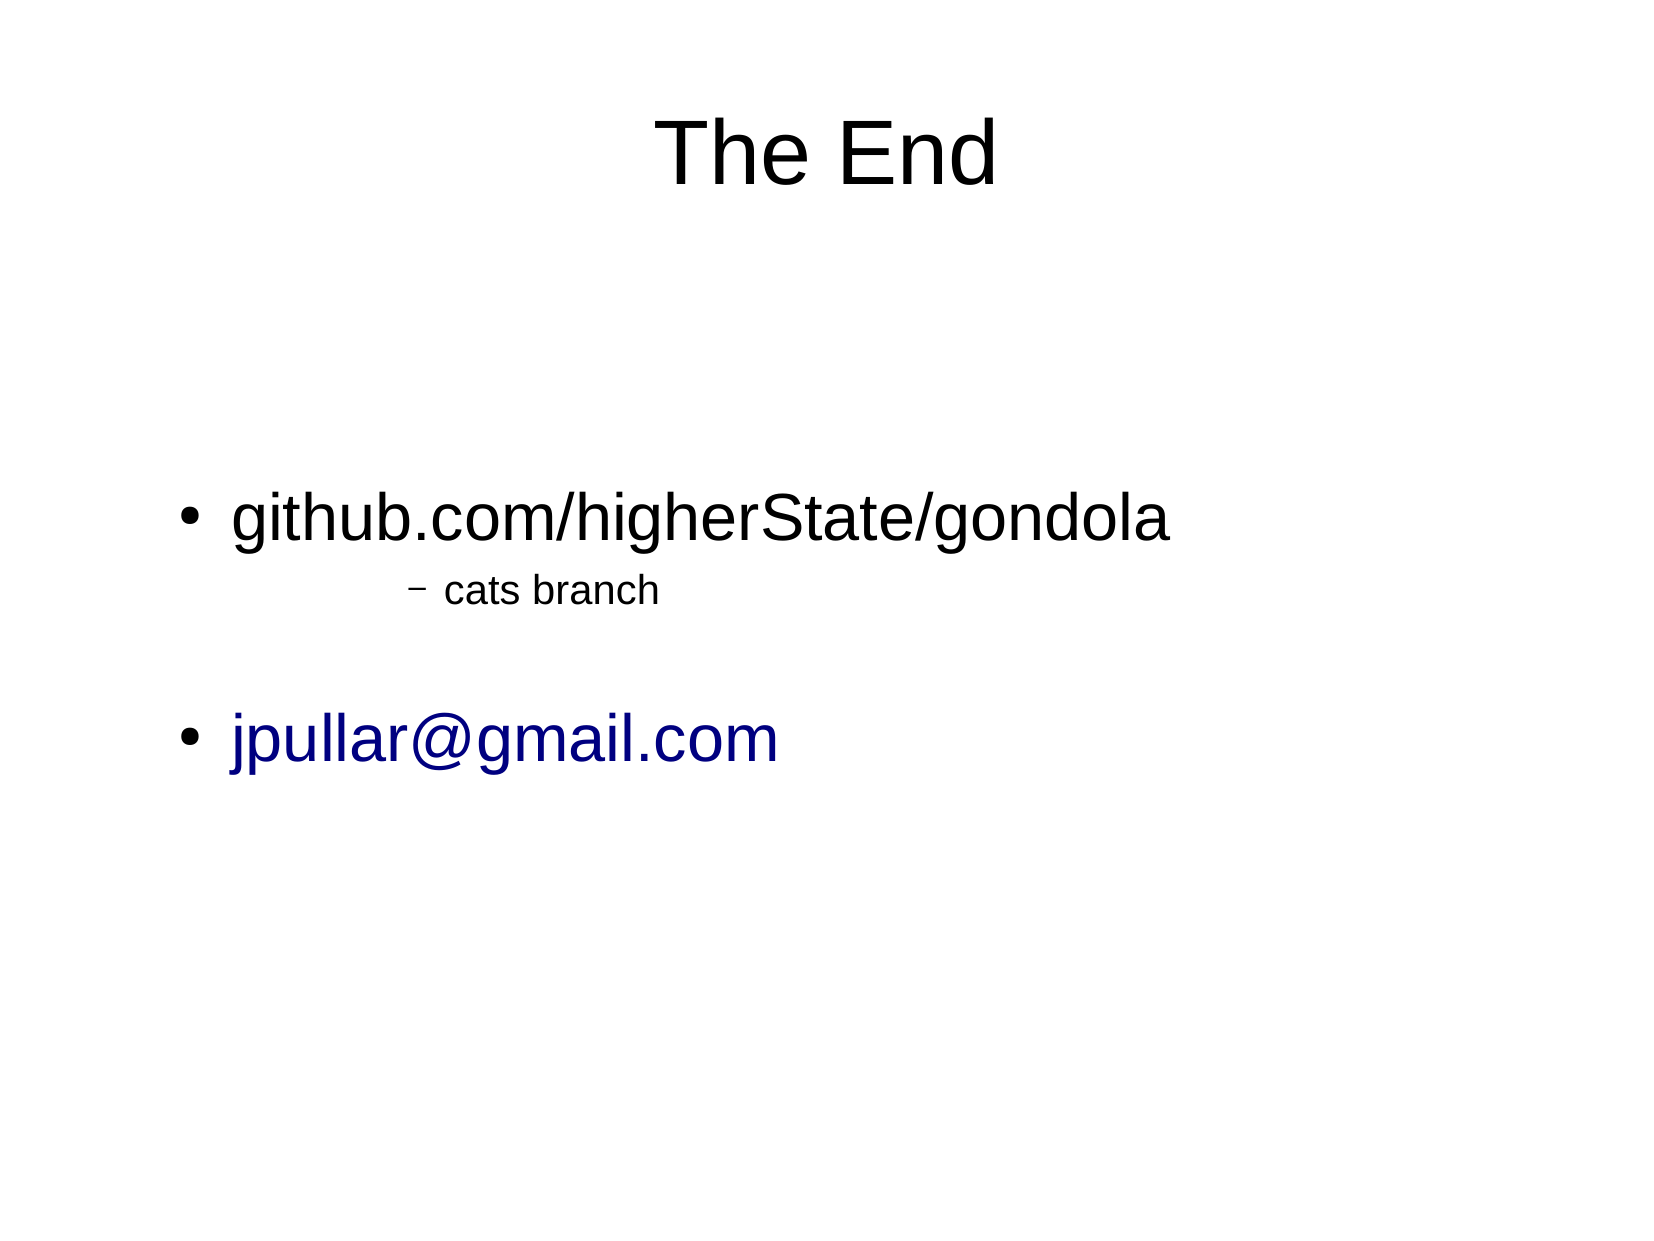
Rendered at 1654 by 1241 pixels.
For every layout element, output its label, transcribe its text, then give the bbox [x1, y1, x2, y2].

title The End [82, 49, 1571, 257]
list github.com/higherState/gondola cats branch jpullar@gmail.com [160, 480, 1308, 885]
